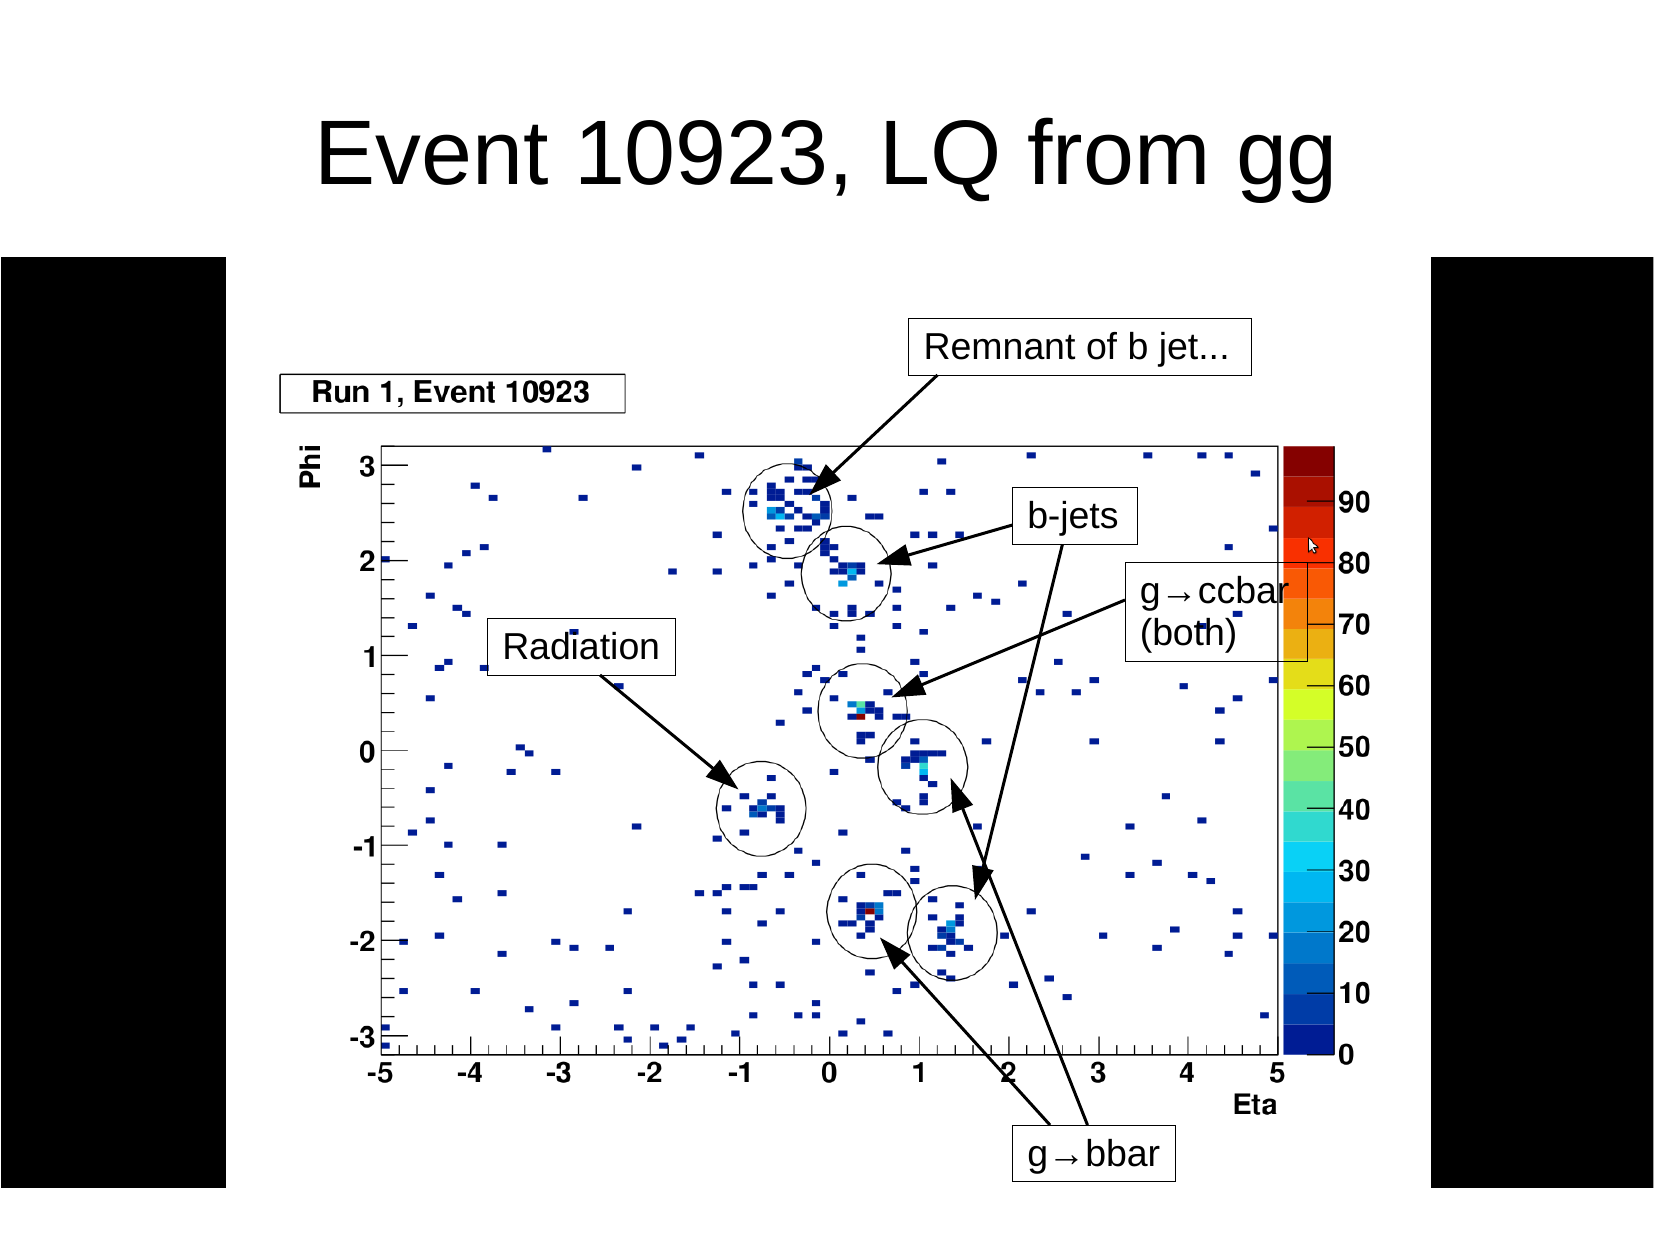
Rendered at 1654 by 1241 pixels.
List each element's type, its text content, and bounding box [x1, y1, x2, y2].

text_box g→ccbar(both) [1125, 562, 1308, 662]
title Event 10923, LQ from gg [82, 56, 1571, 250]
text_box Remnant of b jet... [908, 318, 1252, 376]
picture [1, 257, 1654, 1188]
text_box g→bbar [1012, 1125, 1176, 1182]
text_box Radiation [487, 618, 676, 676]
text_box b-jets [1012, 487, 1138, 545]
